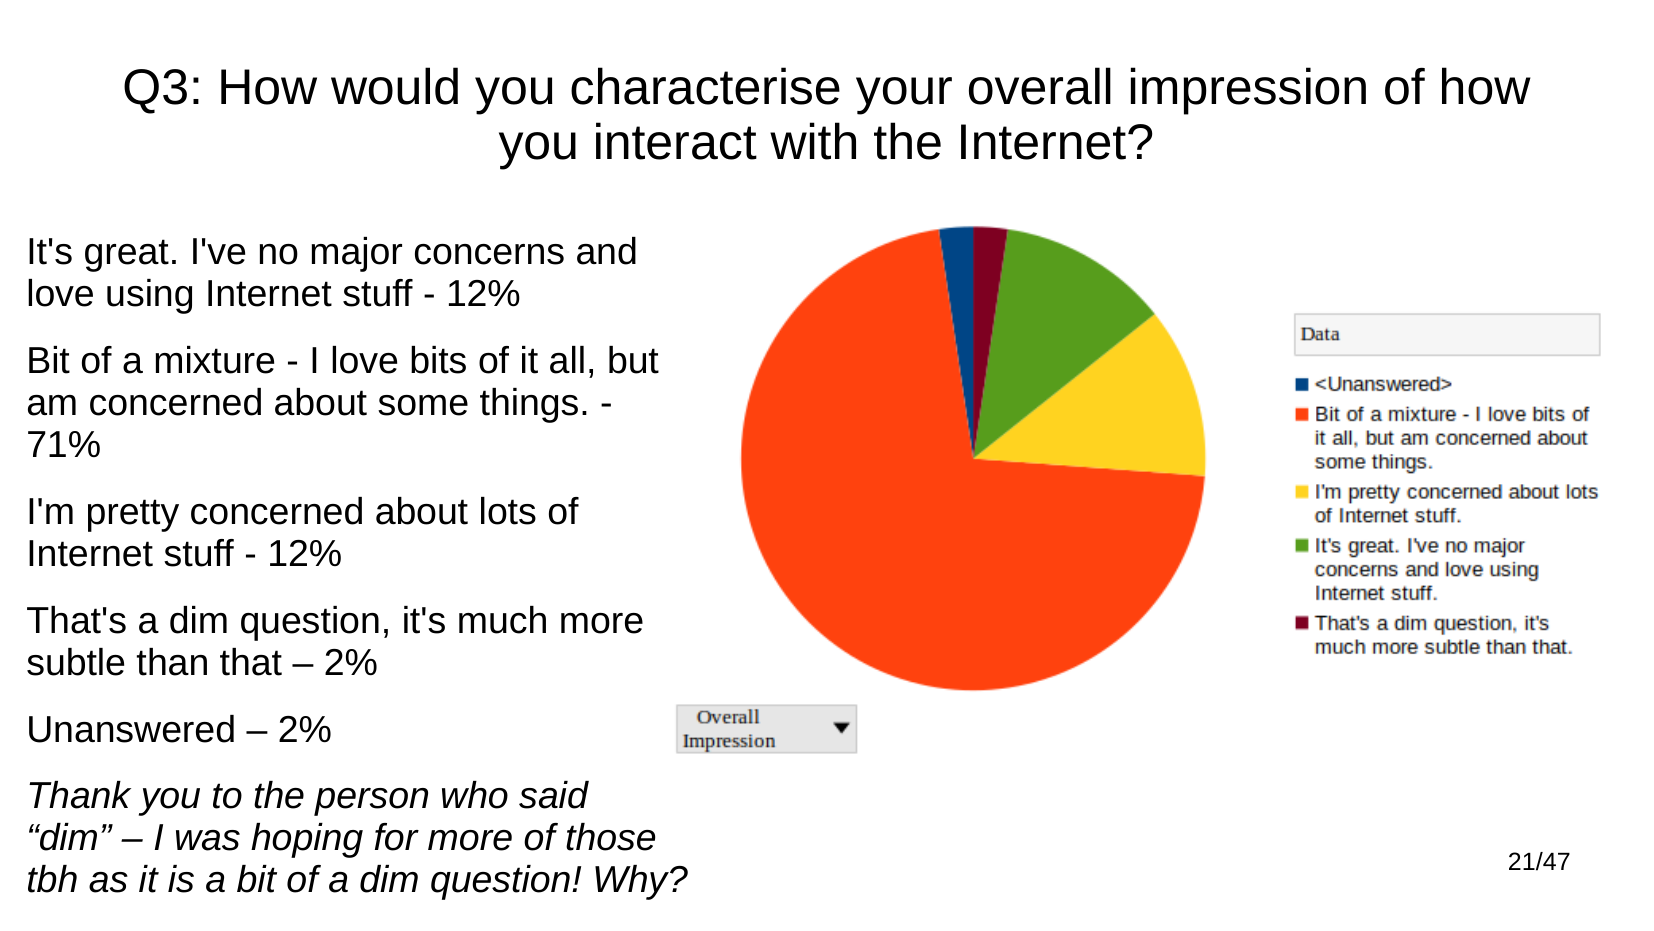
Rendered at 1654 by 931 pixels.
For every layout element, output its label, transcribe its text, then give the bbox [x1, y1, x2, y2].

text_box It's great. I've no major concerns and love using Internet stuff - 12% Bit of a mixture - I love bits of it all, but am concerned about some things. - 71% I'm pretty concerned about lots of Internet stuff - 12% That's a dim question, it's much more subtle than that – 2% Unanswered – 2% Thank you to the person who said “dim” – I was hoping for more of those tbh as it is a bit of a dim question! Why? [11, 223, 709, 926]
title Q3: How would you characterise your overall impression of how you interact with the Internet? [82, 37, 1571, 193]
picture [659, 217, 1620, 758]
